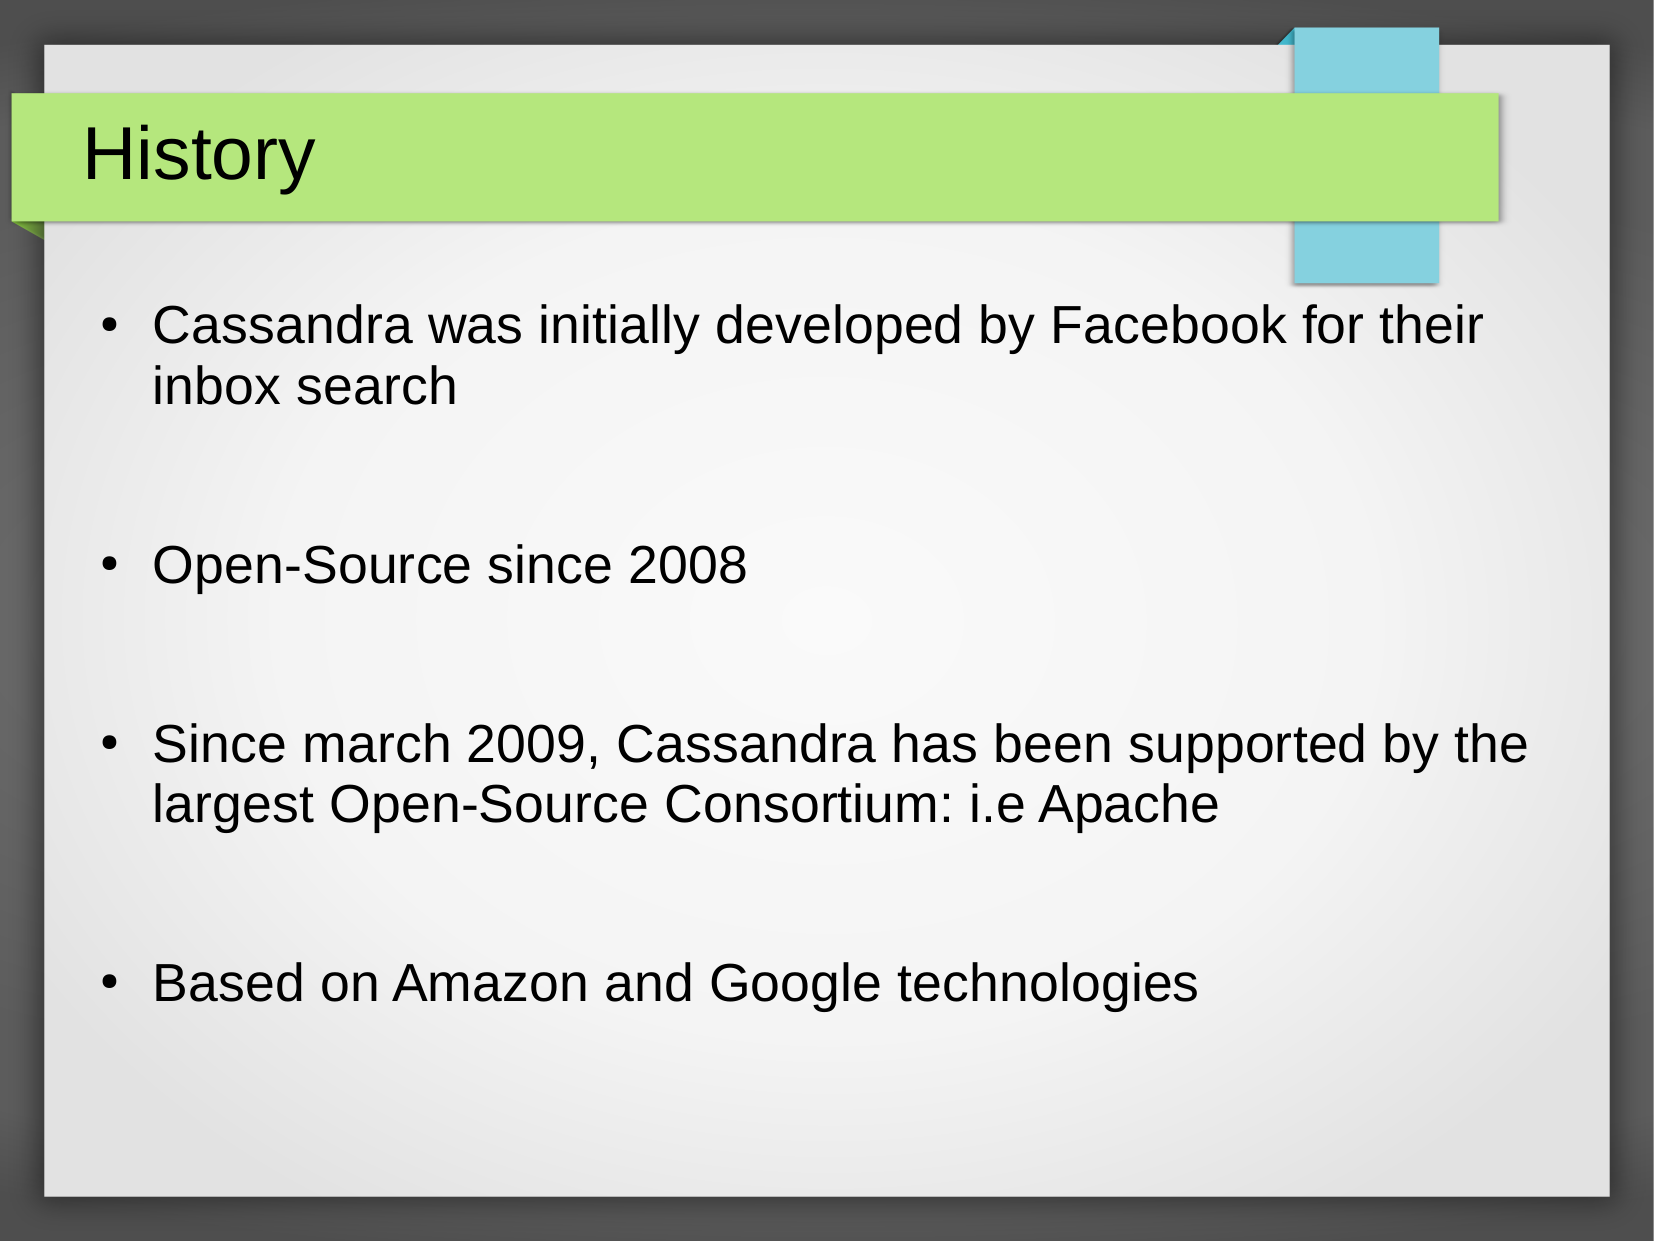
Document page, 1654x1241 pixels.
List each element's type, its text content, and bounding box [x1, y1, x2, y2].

picture [0, 0, 1654, 1241]
list Cassandra was initially developed by Facebook for their inbox search Open-Source since 2008 Since march 2009, Cassandra has been supported by the largest Open-Source Consortium: i.e Apache Based on Amazon and Google technologies [82, 295, 1571, 1015]
title History [82, 94, 1264, 213]
